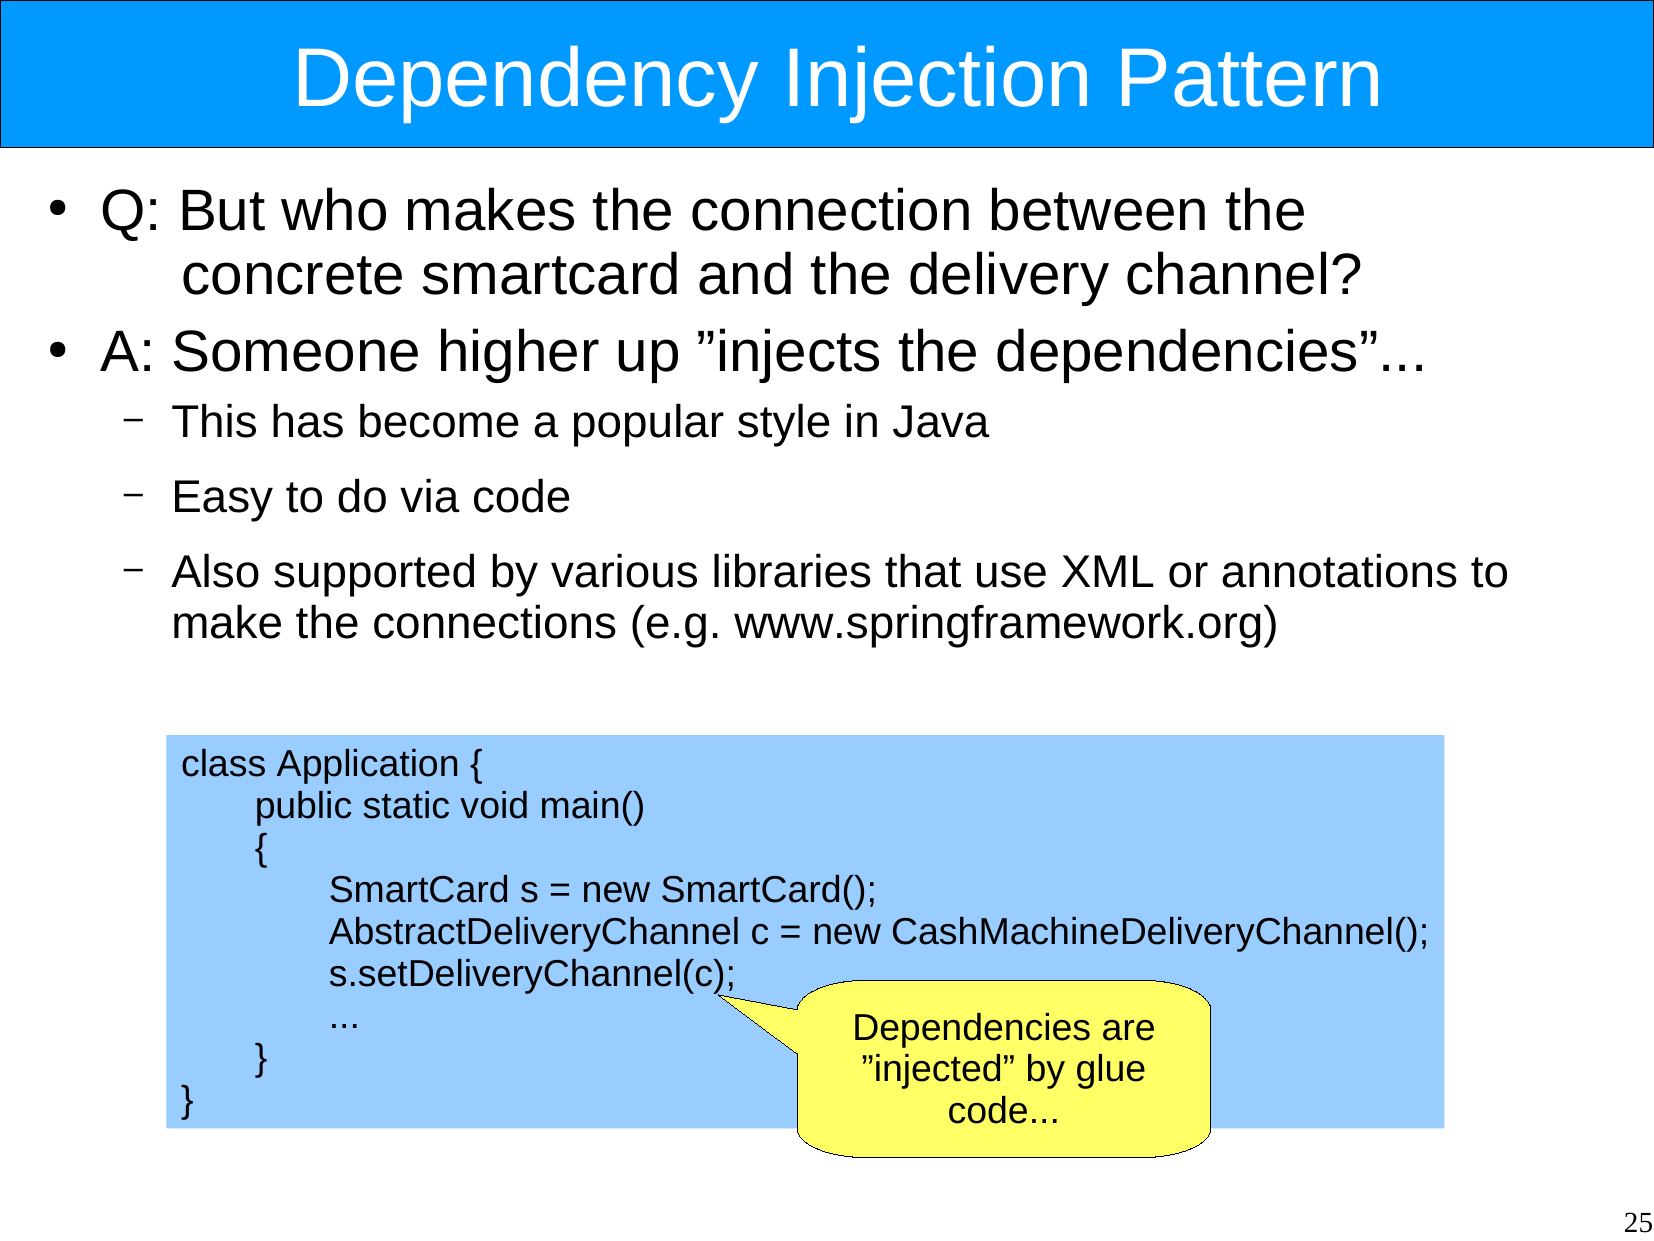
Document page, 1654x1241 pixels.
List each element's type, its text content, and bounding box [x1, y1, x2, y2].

text_box Dependencies are ”injected” by glue code... [718, 980, 1211, 1158]
title Dependency Injection Pattern [82, 13, 1595, 142]
list Q: But who makes the connection between the concrete smartcard and the delivery channel? A: Someone higher up ”injects the dependencies”... This has become a popular style in Java Easy to do via code Also supported by various libraries that use XML or annotations to make the connections (e.g. www.springframework.org) [29, 177, 1625, 1241]
text_box class Application { public static void main() { SmartCard s = new SmartCard(); AbstractDeliveryChannel c = new CashMachineDeliveryChannel(); s.setDeliveryChannel(c); ... } } [166, 735, 1443, 1129]
